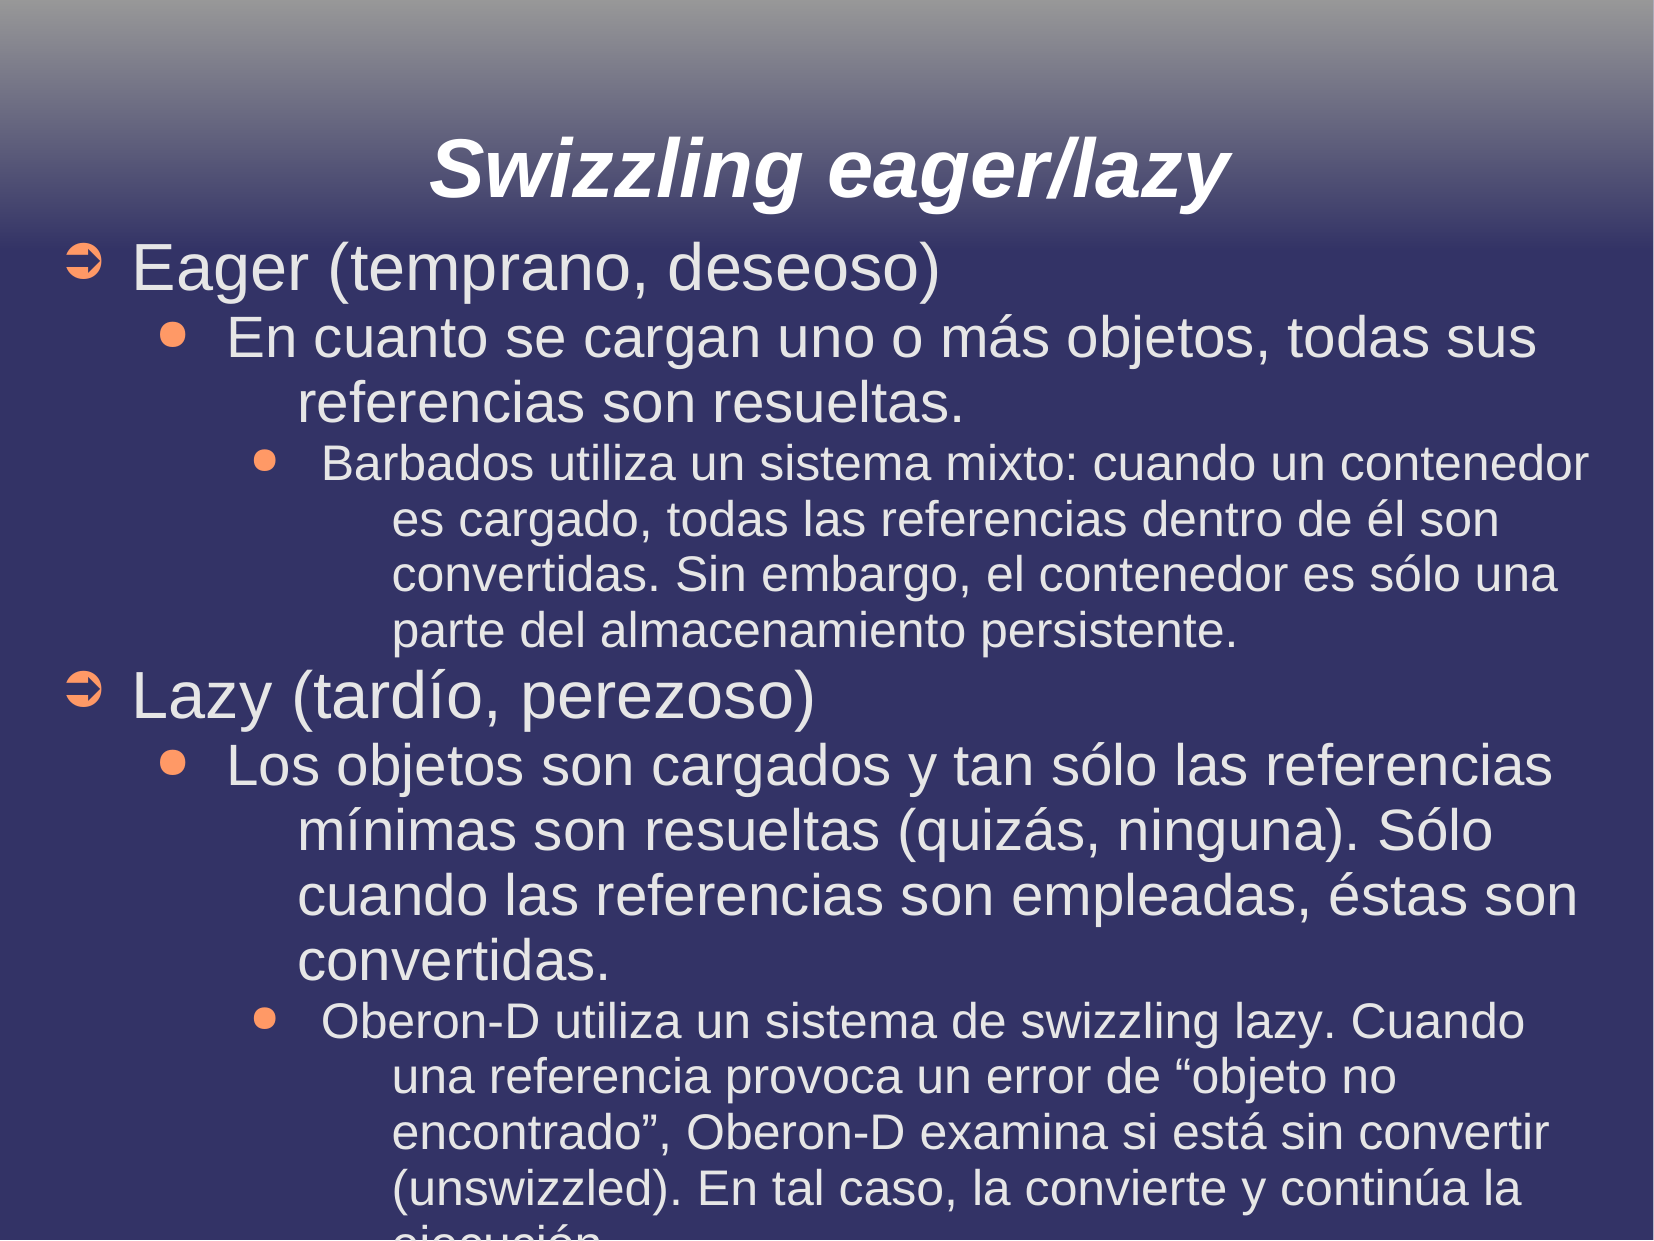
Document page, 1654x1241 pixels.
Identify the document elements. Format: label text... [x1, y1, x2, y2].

list Eager (temprano, deseoso) En cuanto se cargan uno o más objetos, todas sus referencias son resueltas. Barbados utiliza un sistema mixto: cuando un contenedor es cargado, todas las referencias dentro de él son convertidas. Sin embargo, el contenedor es sólo una parte del almacenamiento persistente. Lazy (tardío, perezoso) Los objetos son cargados y tan sólo las referencias mínimas son resueltas (quizás, ninguna). Sólo cuando las referencias son empleadas, éstas son convertidas. Oberon-D utiliza un sistema de swizzling lazy. Cuando una referencia provoca un error de “objeto no encontrado”, Oberon-D examina si está sin convertir (unswizzled). En tal caso, la convierte y continúa la ejecución. [37, 230, 1607, 1134]
title Swizzling eager/lazy [123, 65, 1536, 230]
